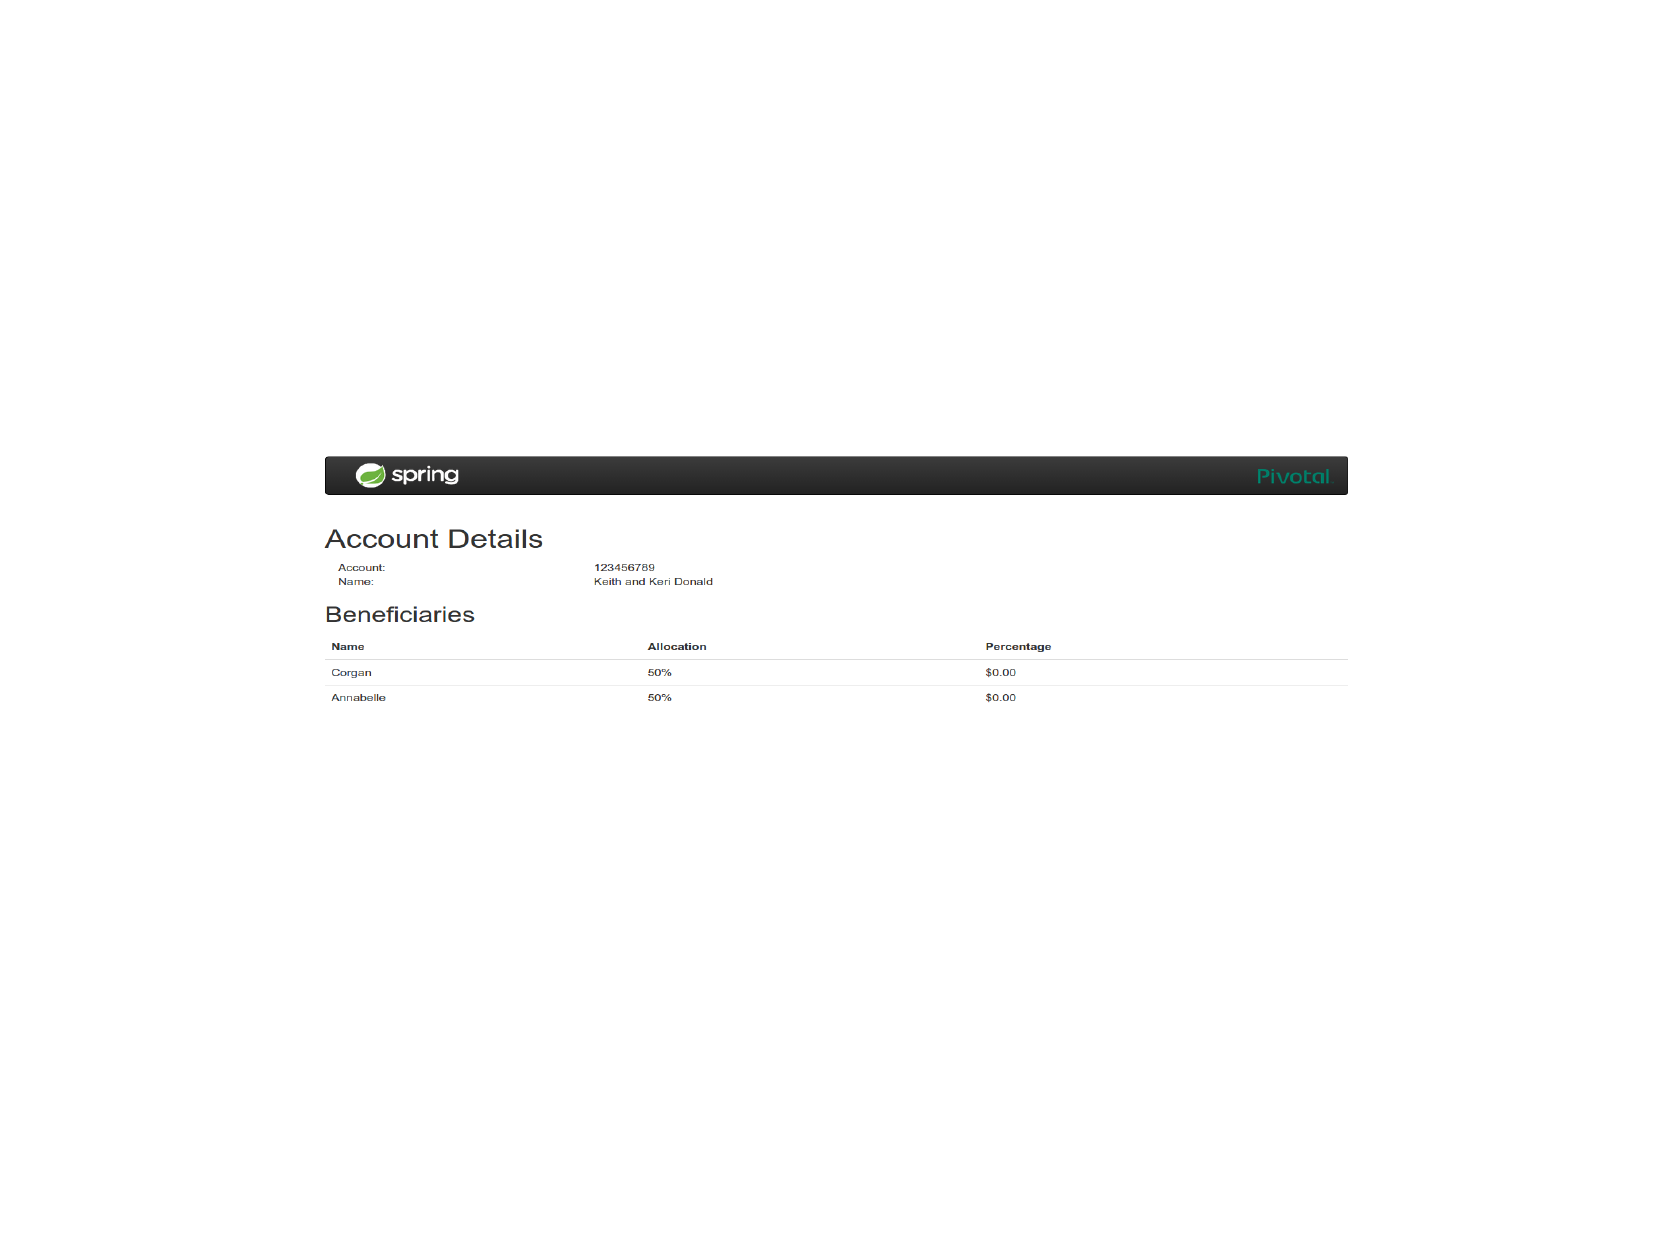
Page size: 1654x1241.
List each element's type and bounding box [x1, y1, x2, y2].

picture [256, 441, 1416, 806]
